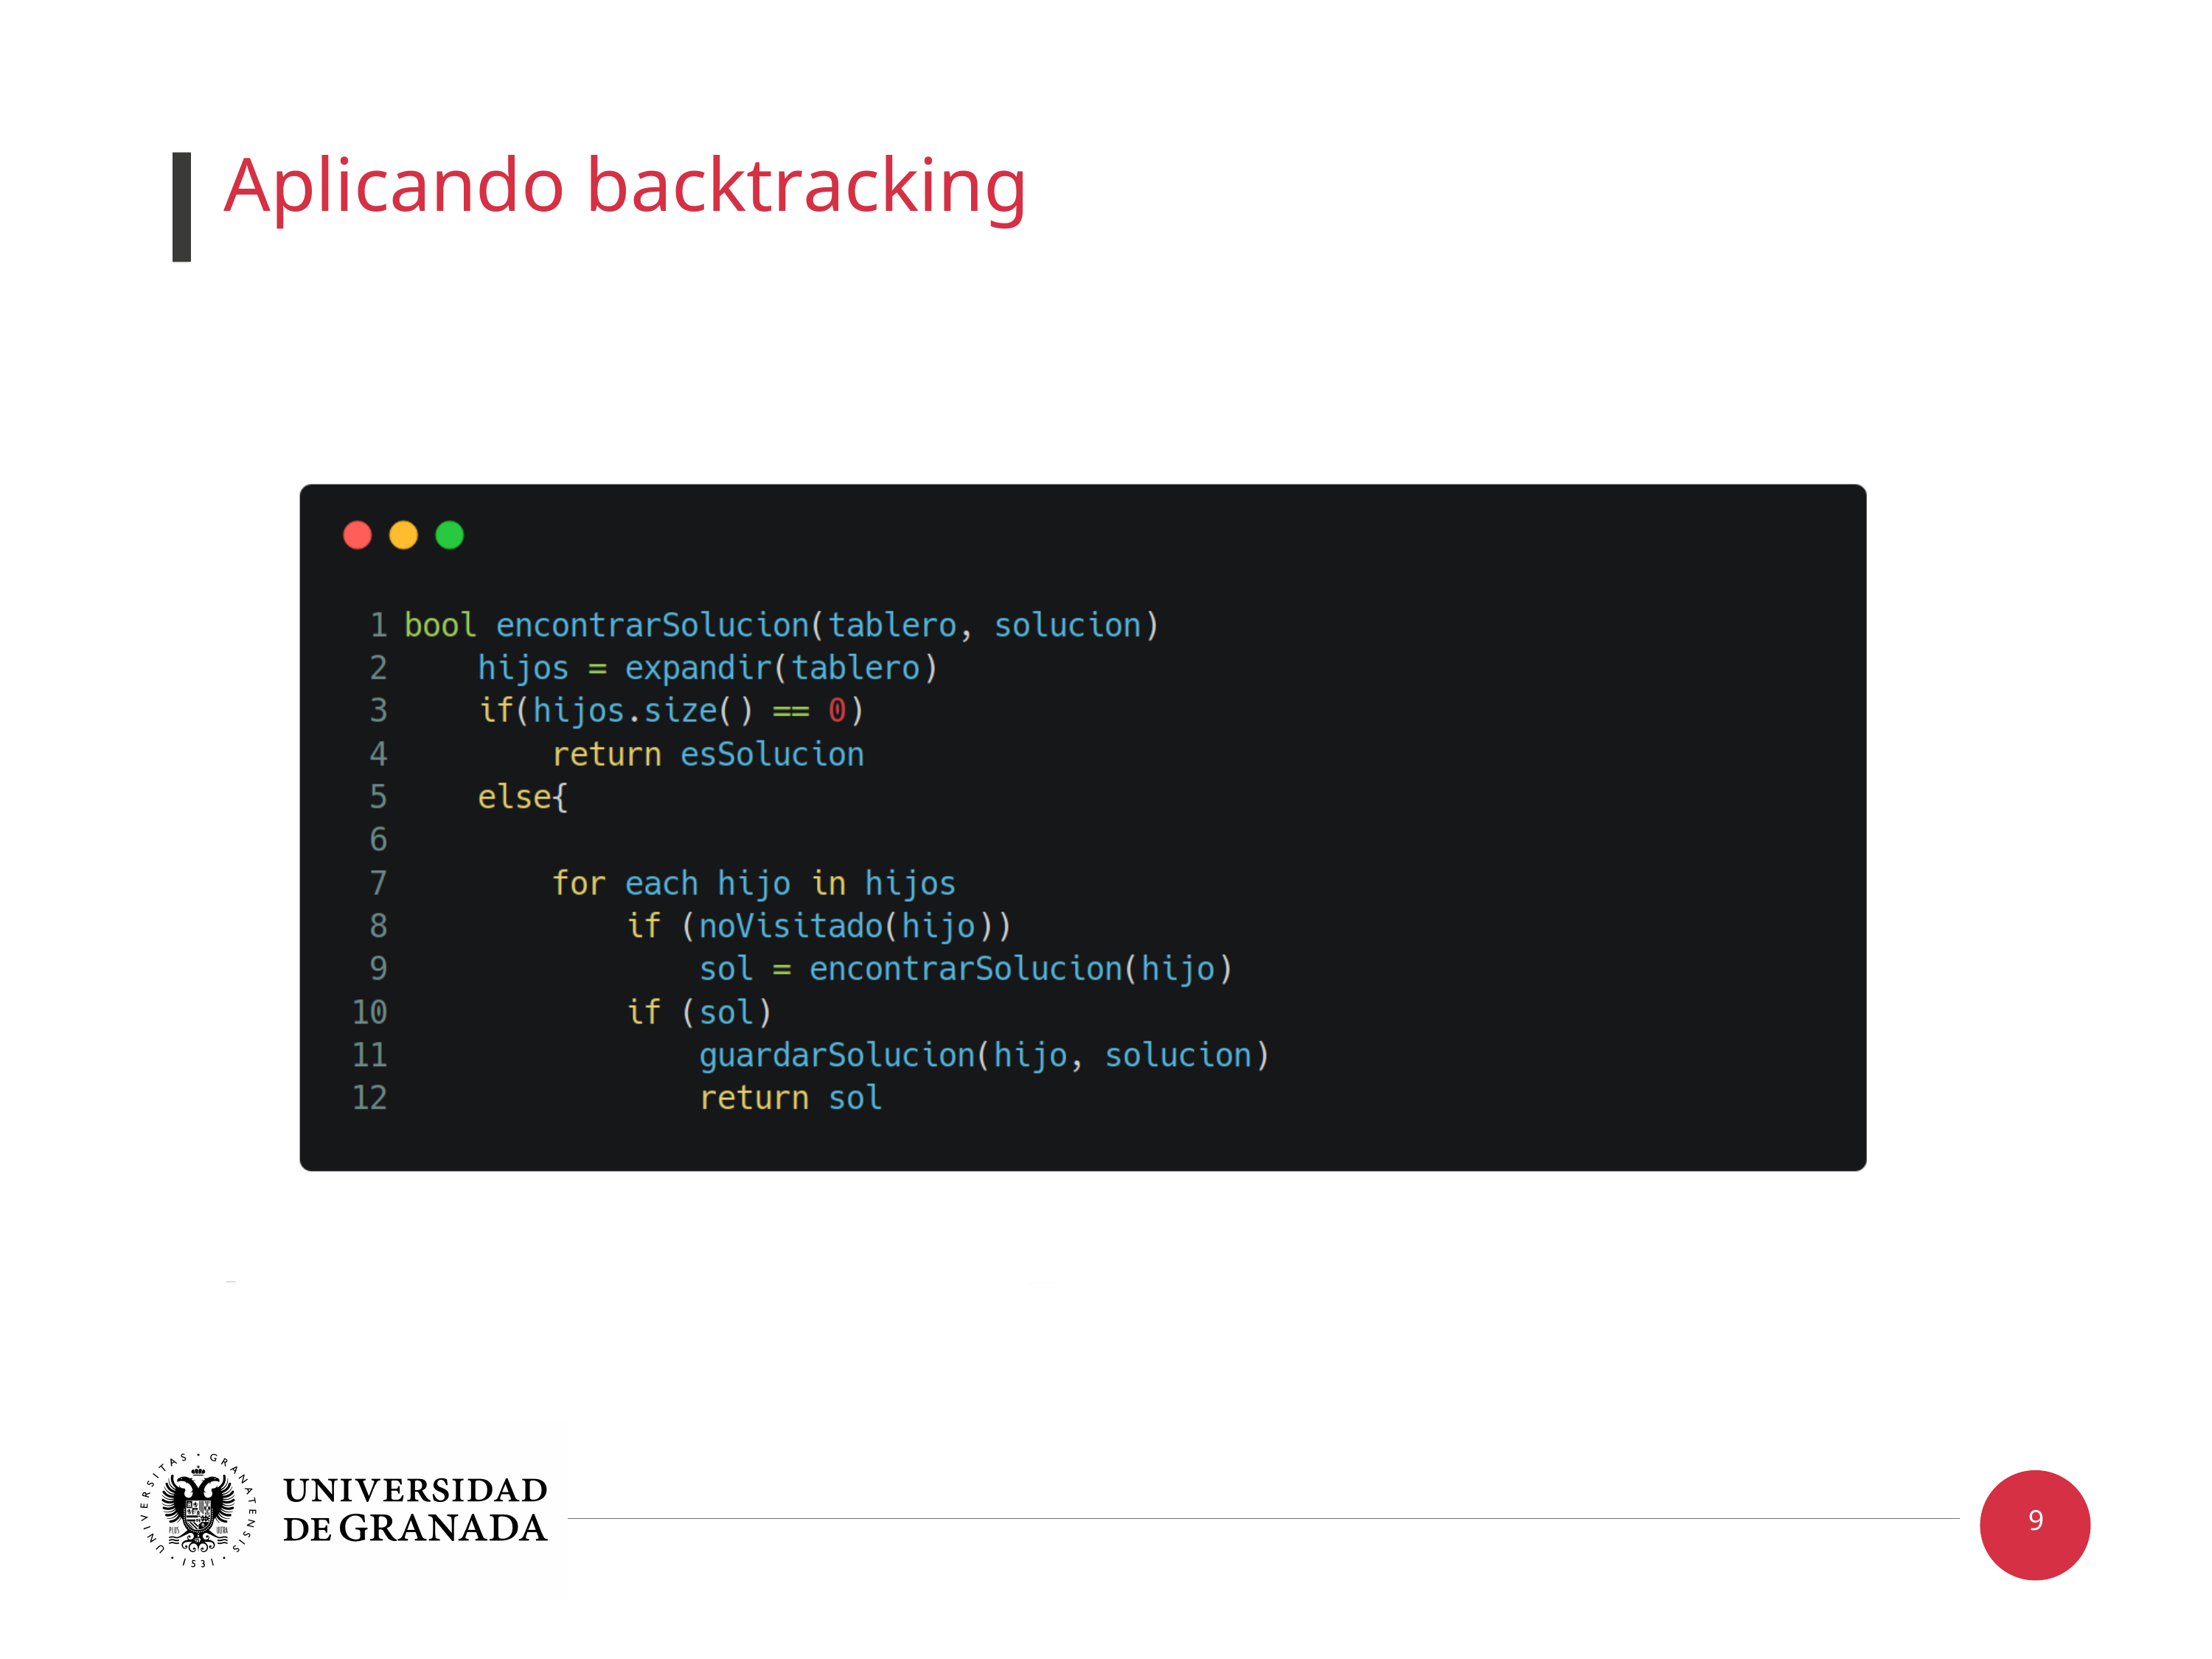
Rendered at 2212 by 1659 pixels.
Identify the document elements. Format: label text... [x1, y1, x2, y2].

picture [120, 1421, 568, 1600]
text_box [173, 152, 191, 262]
picture [226, 374, 1941, 1284]
text_box Aplicando backtracking [212, 131, 2063, 232]
